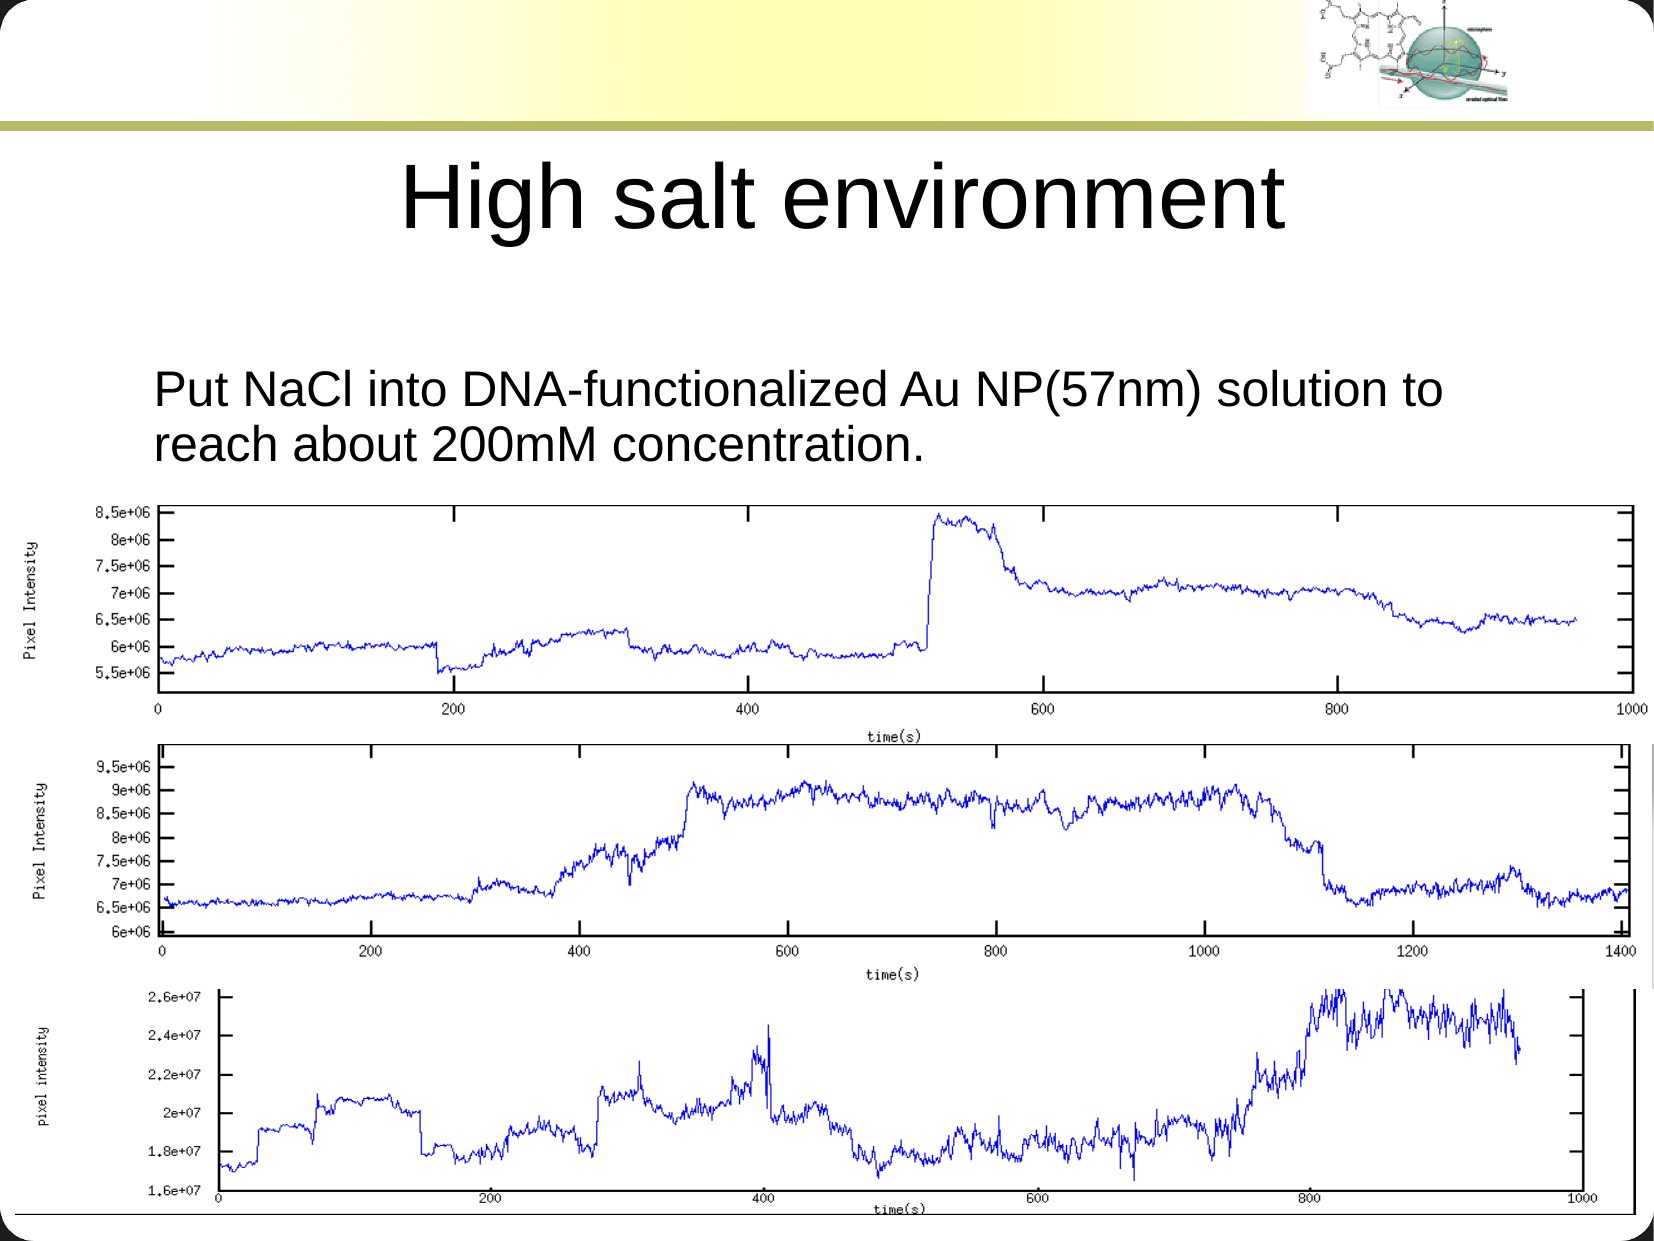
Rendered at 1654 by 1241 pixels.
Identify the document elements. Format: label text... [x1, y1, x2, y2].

title High salt environment [82, 92, 1571, 301]
list Put NaCl into DNA-functionalized Au NP(57nm) solution to reach about 200mM concentration. [82, 360, 1538, 505]
picture [0, 0, 1654, 1241]
